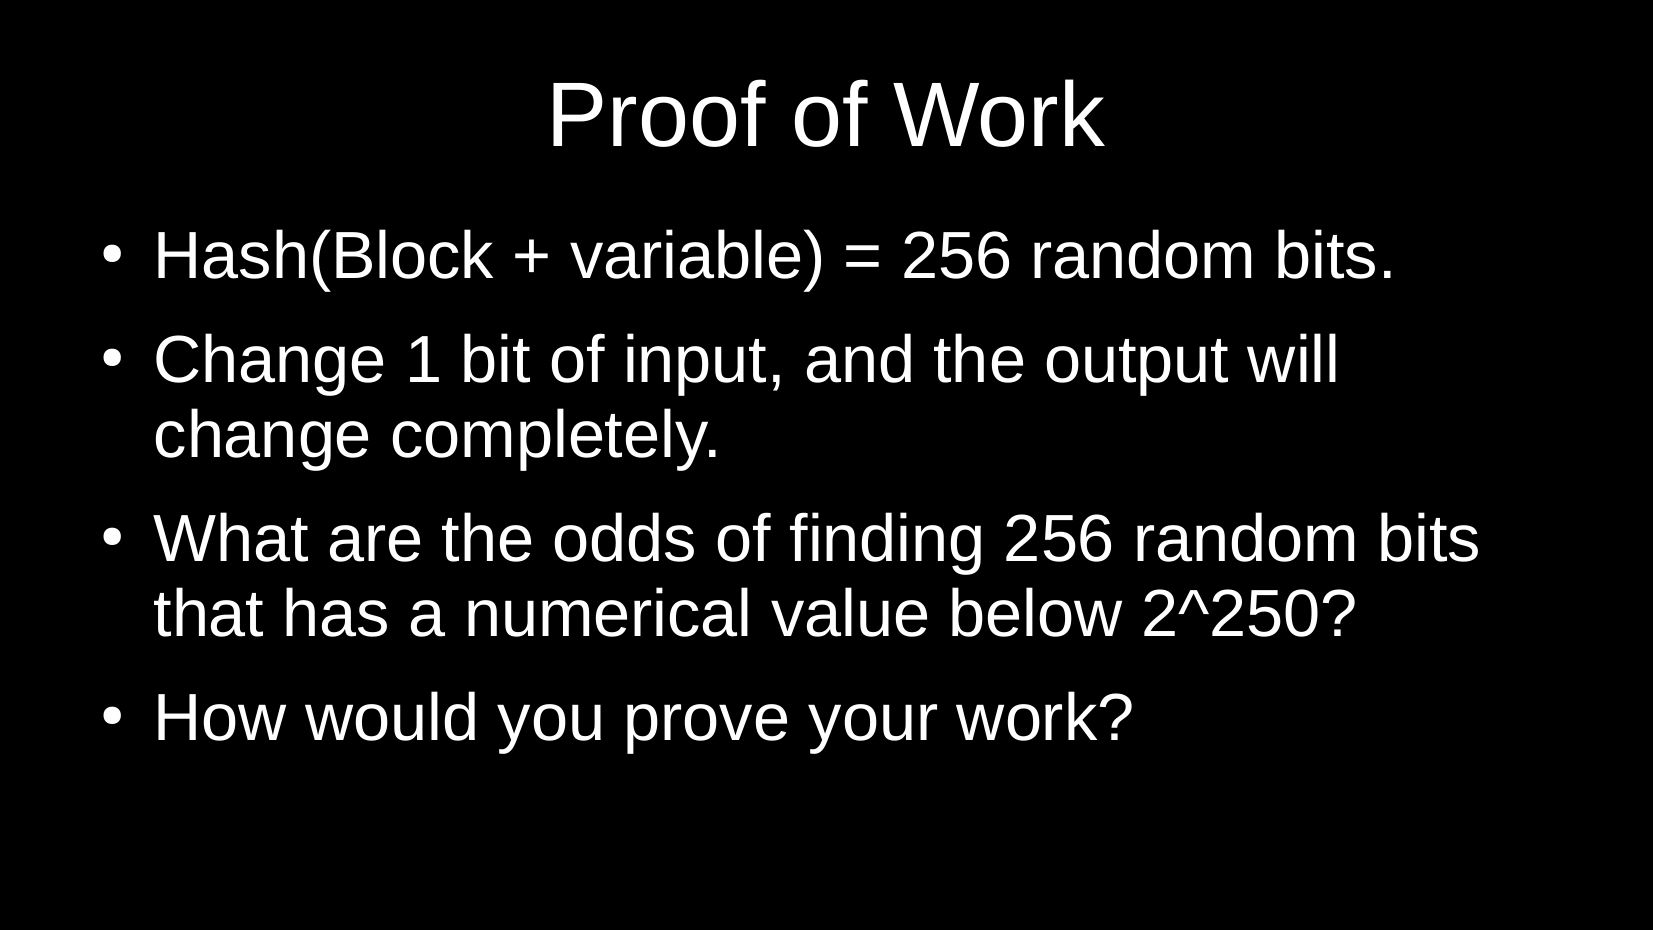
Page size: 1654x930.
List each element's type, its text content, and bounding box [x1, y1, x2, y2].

list Hash(Block + variable) = 256 random bits. Change 1 bit of input, and the output will change completely. What are the odds of finding 256 random bits that has a numerical value below 2^250? How would you prove your work? [82, 217, 1571, 757]
title Proof of Work [82, 37, 1571, 193]
